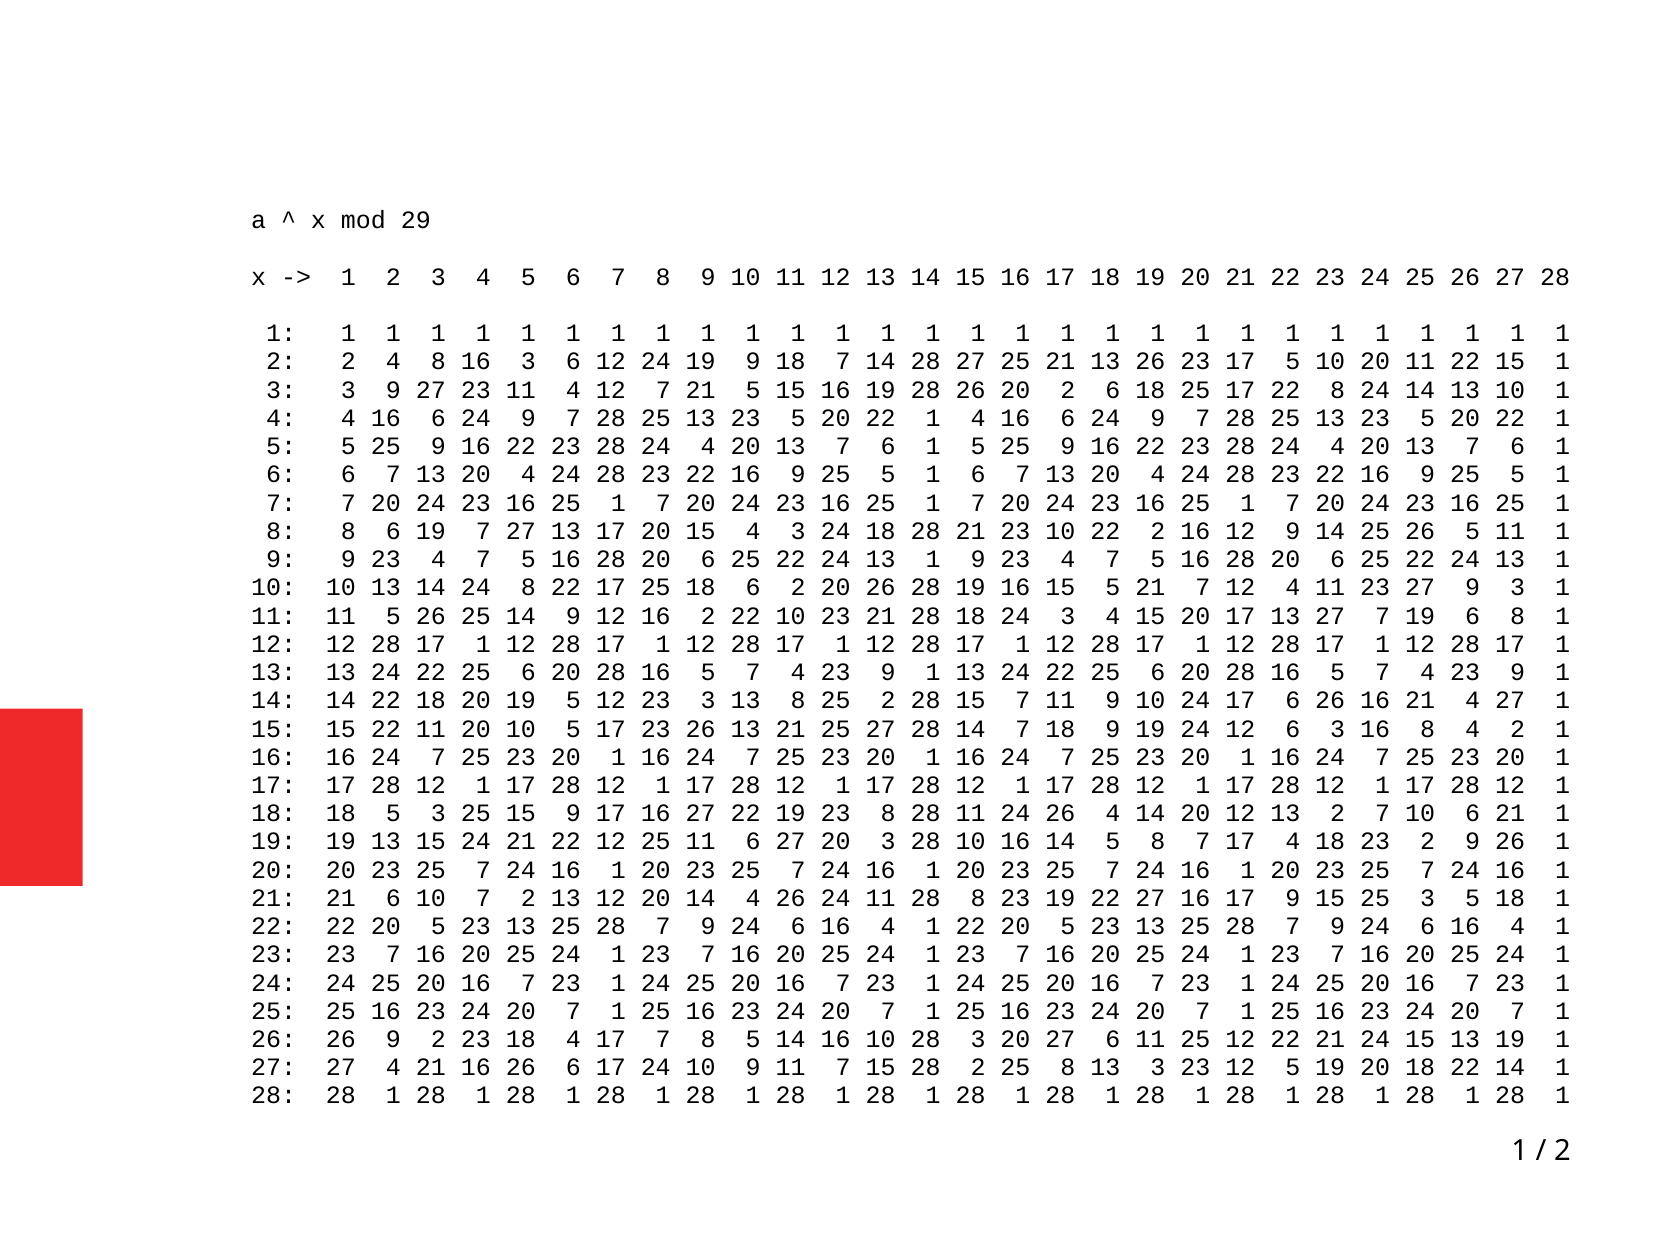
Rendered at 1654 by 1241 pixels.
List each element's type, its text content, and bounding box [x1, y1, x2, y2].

text_box a ^ x mod 29 x -> 1 2 3 4 5 6 7 8 9 10 11 12 13 14 15 16 17 18 19 20 21 22 23 24 25 26 27 28 1: 1 1 1 1 1 1 1 1 1 1 1 1 1 1 1 1 1 1 1 1 1 1 1 1 1 1 1 1 2: 2 4 8 16 3 6 12 24 19 9 18 7 14 28 27 25 21 13 26 23 17 5 10 20 11 22 15 1 3: 3 9 27 23 11 4 12 7 21 5 15 16 19 28 26 20 2 6 18 25 17 22 8 24 14 13 10 1 4: 4 16 6 24 9 7 28 25 13 23 5 20 22 1 4 16 6 24 9 7 28 25 13 23 5 20 22 1 5: 5 25 9 16 22 23 28 24 4 20 13 7 6 1 5 25 9 16 22 23 28 24 4 20 13 7 6 1 6: 6 7 13 20 4 24 28 23 22 16 9 25 5 1 6 7 13 20 4 24 28 23 22 16 9 25 5 1 7: 7 20 24 23 16 25 1 7 20 24 23 16 25 1 7 20 24 23 16 25 1 7 20 24 23 16 25 1 8: 8 6 19 7 27 13 17 20 15 4 3 24 18 28 21 23 10 22 2 16 12 9 14 25 26 5 11 1 9: 9 23 4 7 5 16 28 20 6 25 22 24 13 1 9 23 4 7 5 16 28 20 6 25 22 24 13 1 10: 10 13 14 24 8 22 17 25 18 6 2 20 26 28 19 16 15 5 21 7 12 4 11 23 27 9 3 1 11: 11 5 26 25 14 9 12 16 2 22 10 23 21 28 18 24 3 4 15 20 17 13 27 7 19 6 8 1 12: 12 28 17 1 12 28 17 1 12 28 17 1 12 28 17 1 12 28 17 1 12 28 17 1 12 28 17 1 13: 13 24 22 25 6 20 28 16 5 7 4 23 9 1 13 24 22 25 6 20 28 16 5 7 4 23 9 1 14: 14 22 18 20 19 5 12 23 3 13 8 25 2 28 15 7 11 9 10 24 17 6 26 16 21 4 27 1 15: 15 22 11 20 10 5 17 23 26 13 21 25 27 28 14 7 18 9 19 24 12 6 3 16 8 4 2 1 16: 16 24 7 25 23 20 1 16 24 7 25 23 20 1 16 24 7 25 23 20 1 16 24 7 25 23 20 1 17: 17 28 12 1 17 28 12 1 17 28 12 1 17 28 12 1 17 28 12 1 17 28 12 1 17 28 12 1 18: 18 5 3 25 15 9 17 16 27 22 19 23 8 28 11 24 26 4 14 20 12 13 2 7 10 6 21 1 19: 19 13 15 24 21 22 12 25 11 6 27 20 3 28 10 16 14 5 8 7 17 4 18 23 2 9 26 1 20: 20 23 25 7 24 16 1 20 23 25 7 24 16 1 20 23 25 7 24 16 1 20 23 25 7 24 16 1 21: 21 6 10 7 2 13 12 20 14 4 26 24 11 28 8 23 19 22 27 16 17 9 15 25 3 5 18 1 22: 22 20 5 23 13 25 28 7 9 24 6 16 4 1 22 20 5 23 13 25 28 7 9 24 6 16 4 1 23: 23 7 16 20 25 24 1 23 7 16 20 25 24 1 23 7 16 20 25 24 1 23 7 16 20 25 24 1 24: 24 25 20 16 7 23 1 24 25 20 16 7 23 1 24 25 20 16 7 23 1 24 25 20 16 7 23 1 25: 25 16 23 24 20 7 1 25 16 23 24 20 7 1 25 16 23 24 20 7 1 25 16 23 24 20 7 1 26: 26 9 2 23 18 4 17 7 8 5 14 16 10 28 3 20 27 6 11 25 12 22 21 24 15 13 19 1 27: 27 4 21 16 26 6 17 24 10 9 11 7 15 28 2 25 8 13 3 23 12 5 19 20 18 22 14 1 28: 28 1 28 1 28 1 28 1 28 1 28 1 28 1 28 1 28 1 28 1 28 1 28 1 28 1 28 1 [236, 200, 1601, 1119]
